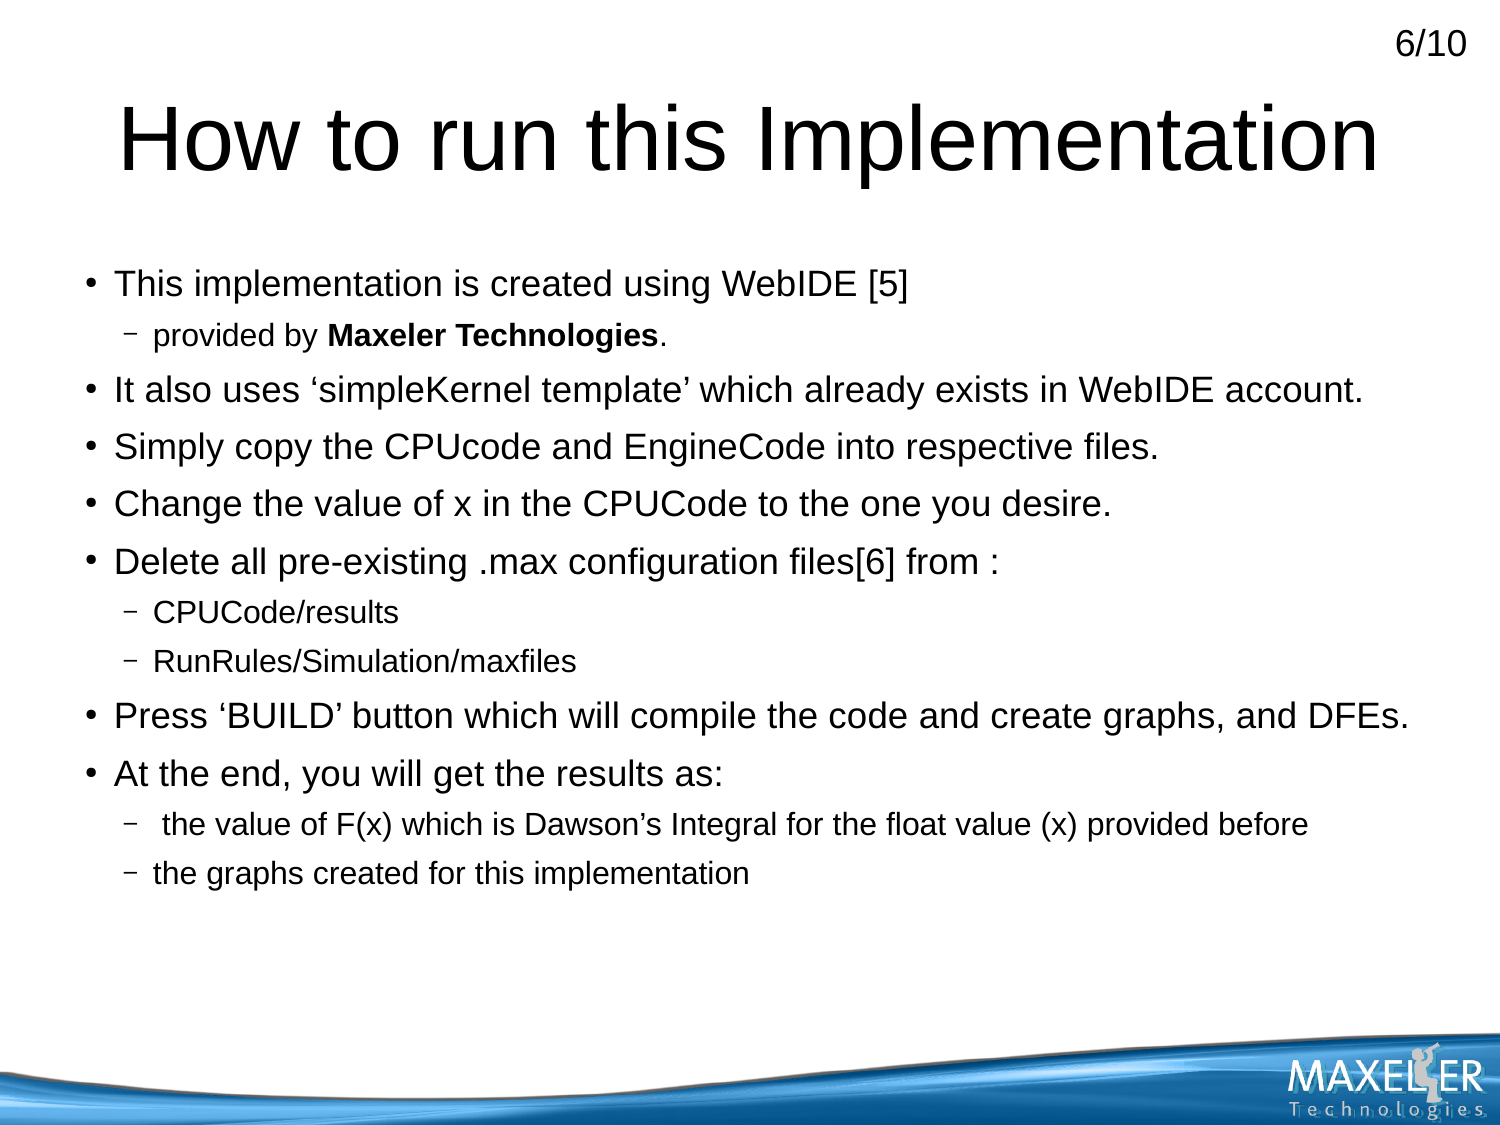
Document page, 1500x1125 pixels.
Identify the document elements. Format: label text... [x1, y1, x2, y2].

picture [0, 1023, 1500, 1125]
list This implementation is created using WebIDE [5] provided by Maxeler Technologies. It also uses ‘simpleKernel template’ which already exists in WebIDE account. Simply copy the CPUcode and EngineCode into respective files. Change the value of x in the CPUCode to the one you desire. Delete all pre-existing .max configuration files[6] from : CPUCode/results RunRules/Simulation/maxfiles Press ‘BUILD’ button which will compile the code and create graphs, and DFEs. At the end, you will get the results as: the value of F(x) which is Dawson’s Integral for the float value (x) provided before the graphs created for this implementation [75, 263, 1425, 916]
title How to run this Implementation [75, 44, 1425, 233]
text_box 6/10 [1380, 15, 1486, 72]
